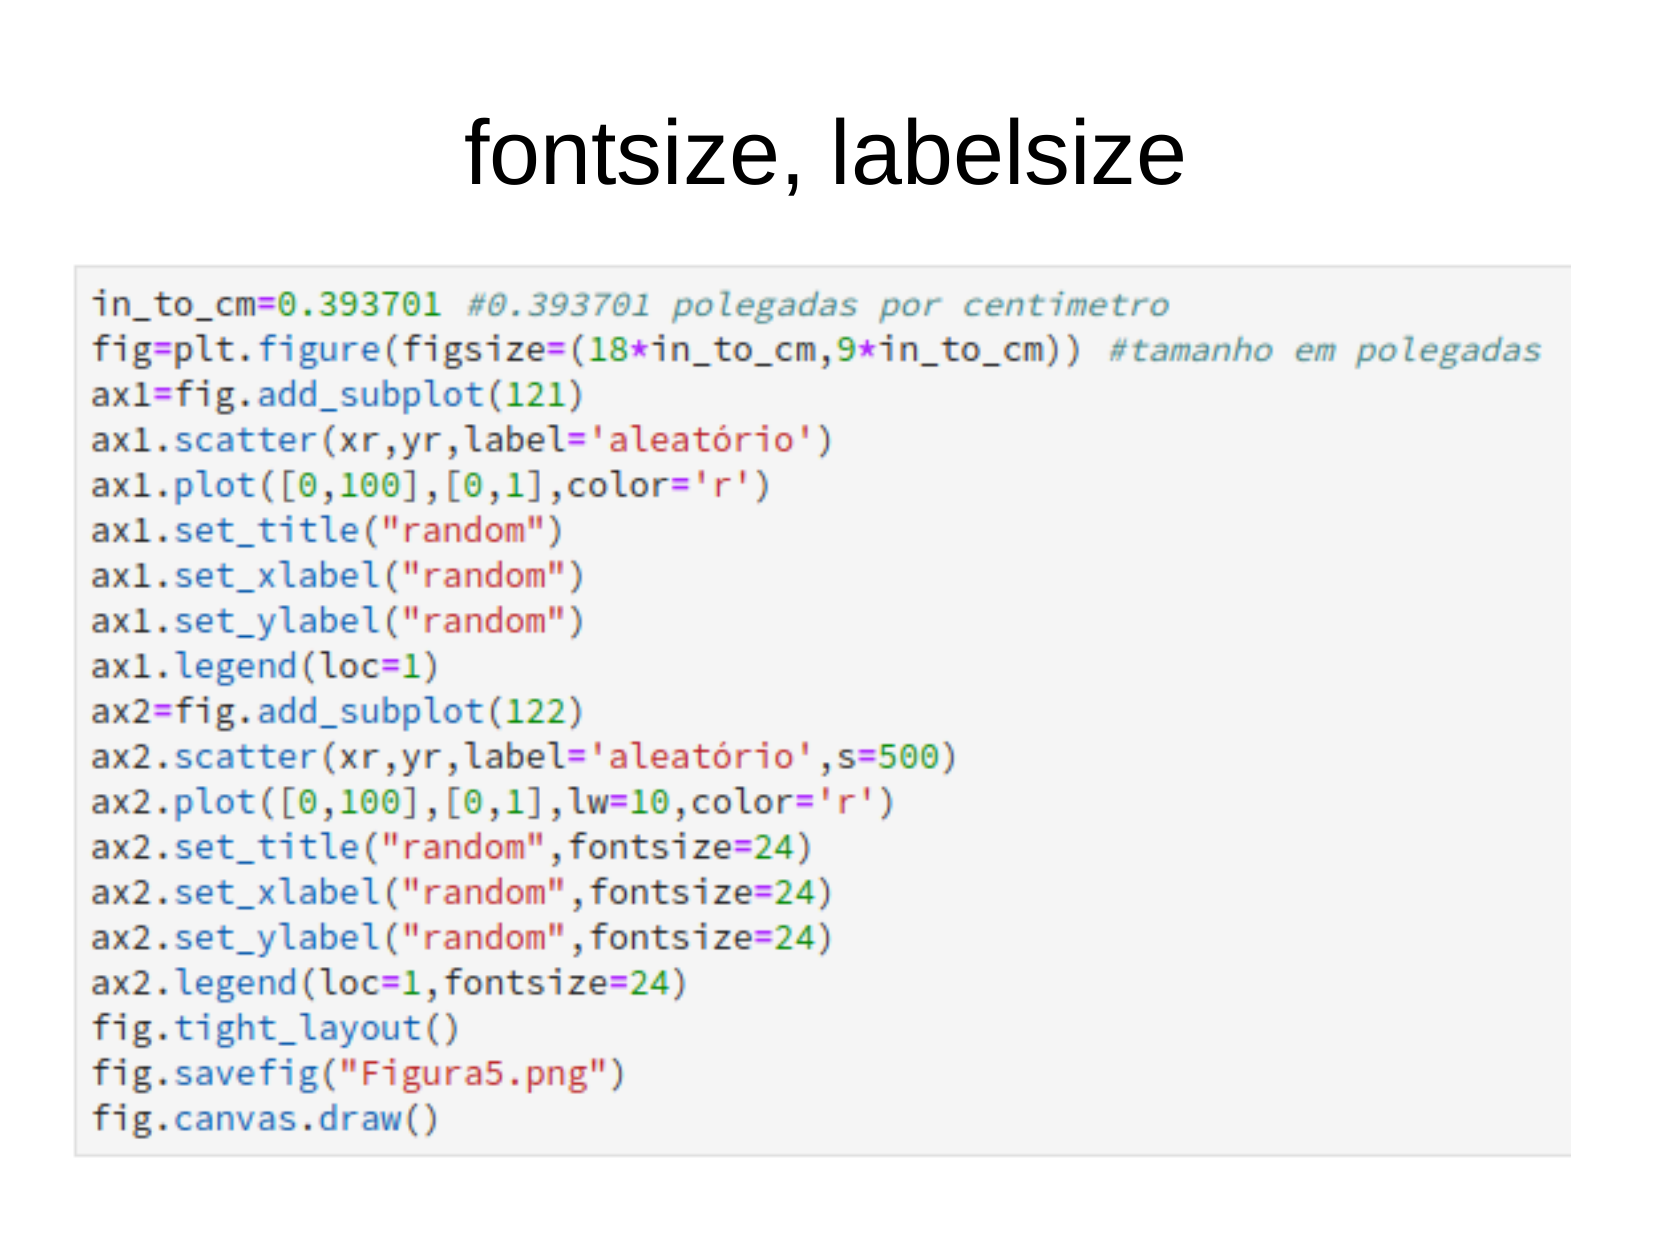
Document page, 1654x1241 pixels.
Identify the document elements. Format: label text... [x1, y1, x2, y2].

title fontsize, labelsize [82, 49, 1571, 250]
picture [59, 250, 1571, 1171]
